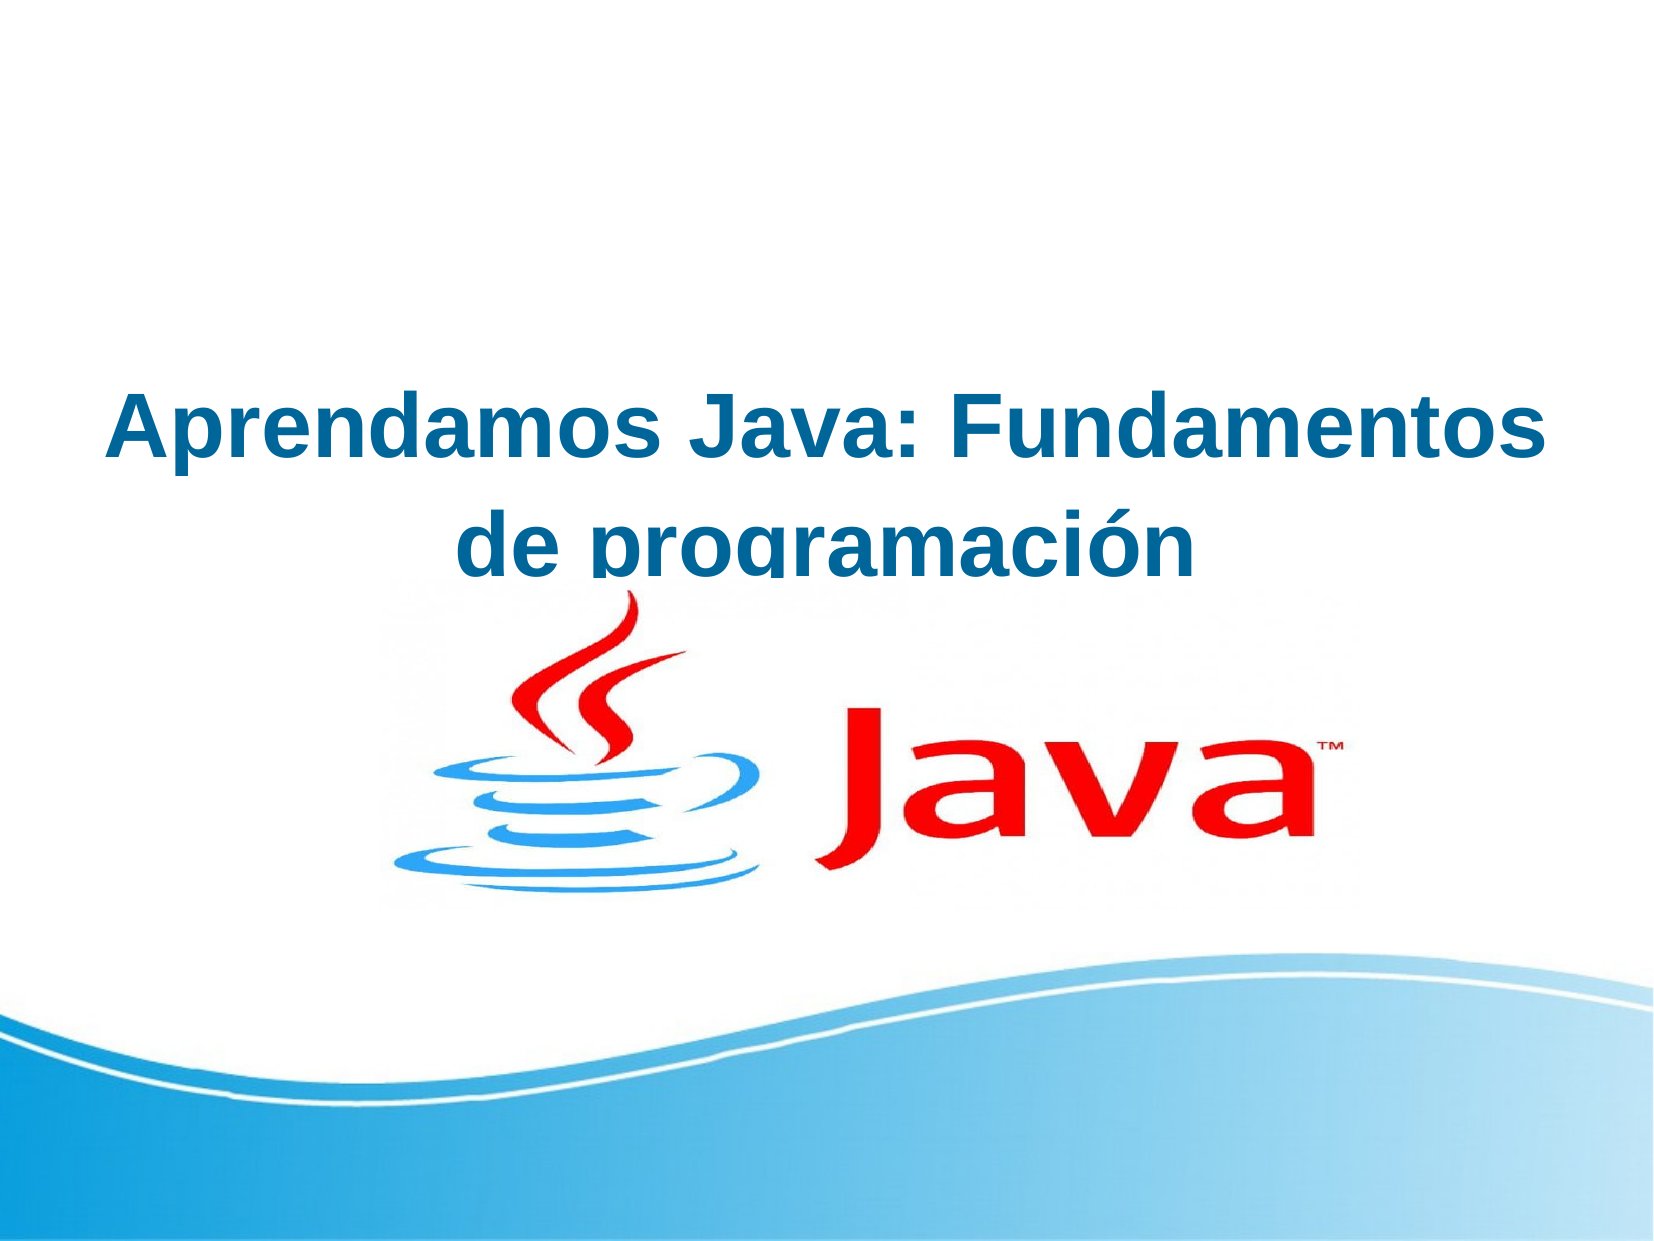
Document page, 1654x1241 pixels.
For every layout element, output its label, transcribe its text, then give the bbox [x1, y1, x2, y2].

title Aprendamos Java: Fundamentos de programación [82, 357, 1571, 579]
picture [380, 578, 1359, 910]
